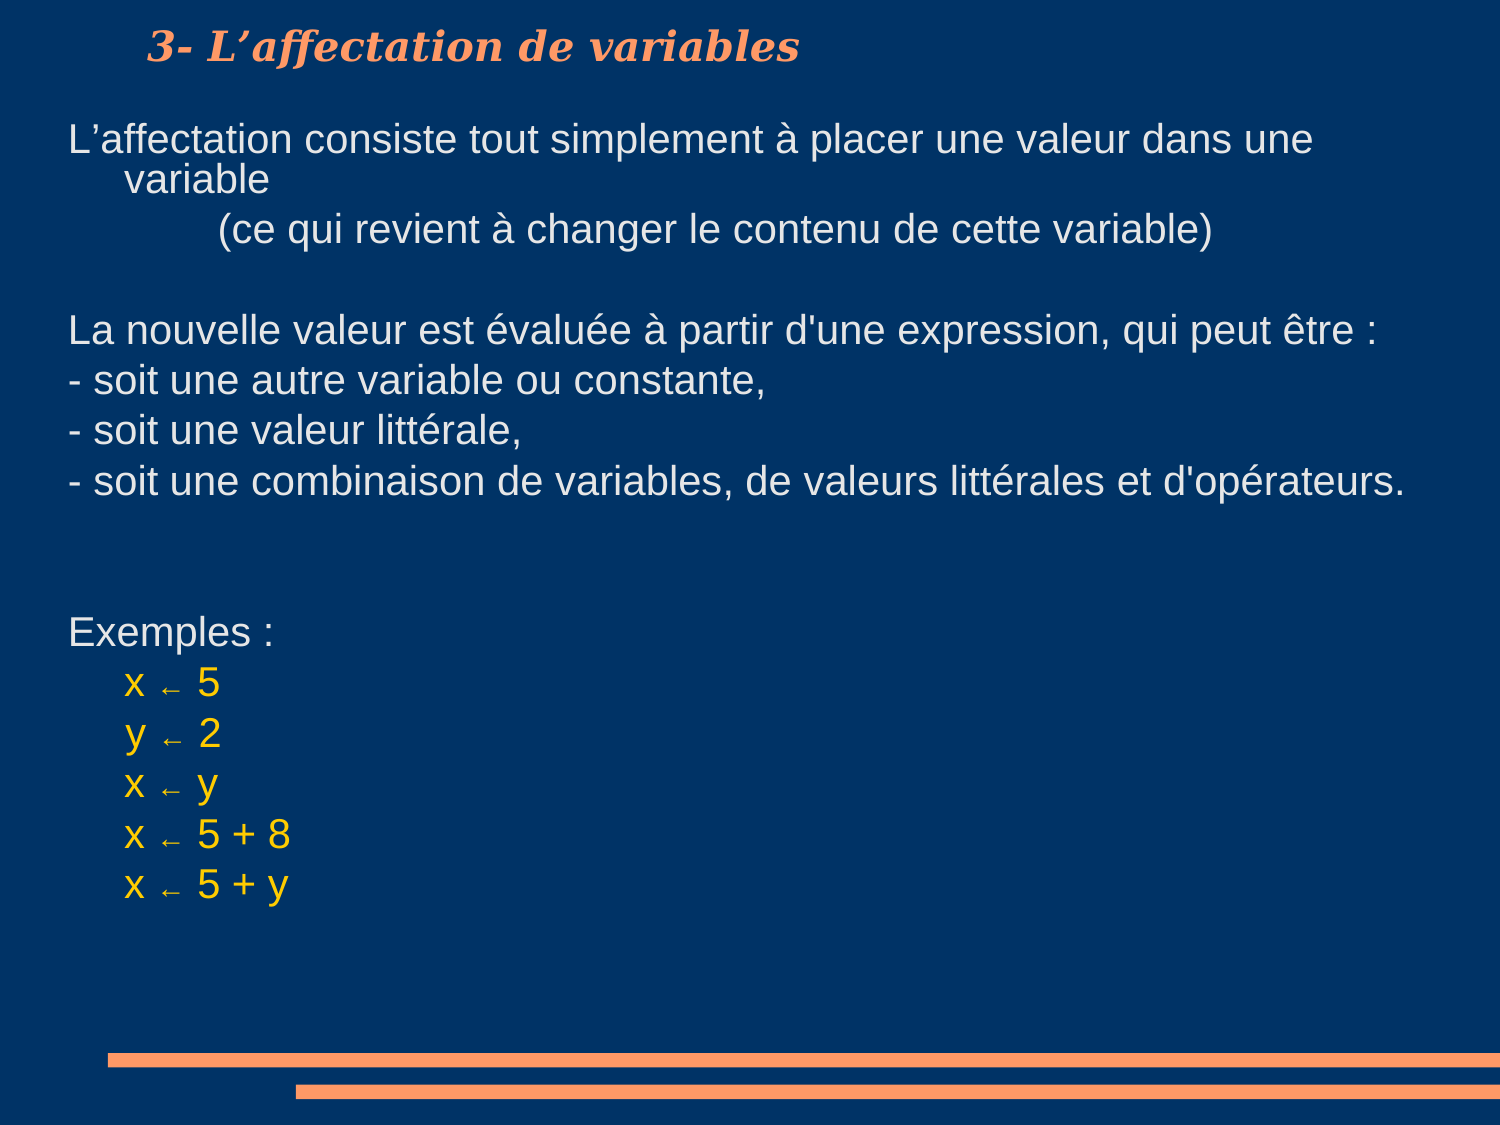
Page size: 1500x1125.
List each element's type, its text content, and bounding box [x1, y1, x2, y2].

title 3- L’affectation de variables [112, 0, 1388, 91]
list L’affectation consiste tout simplement à placer une valeur dans une variable (ce qui revient à changer le contenu de cette variable) La nouvelle valeur est évaluée à partir d'une expression, qui peut être : - soit une autre variable ou constante, - soit une valeur littérale, - soit une combinaison de variables, de valeurs littérales et d'opérateurs. Exemples : x ← 5 y ← 2 x ← y x ← 5 + 8 x ← 5 + y [53, 113, 1459, 789]
